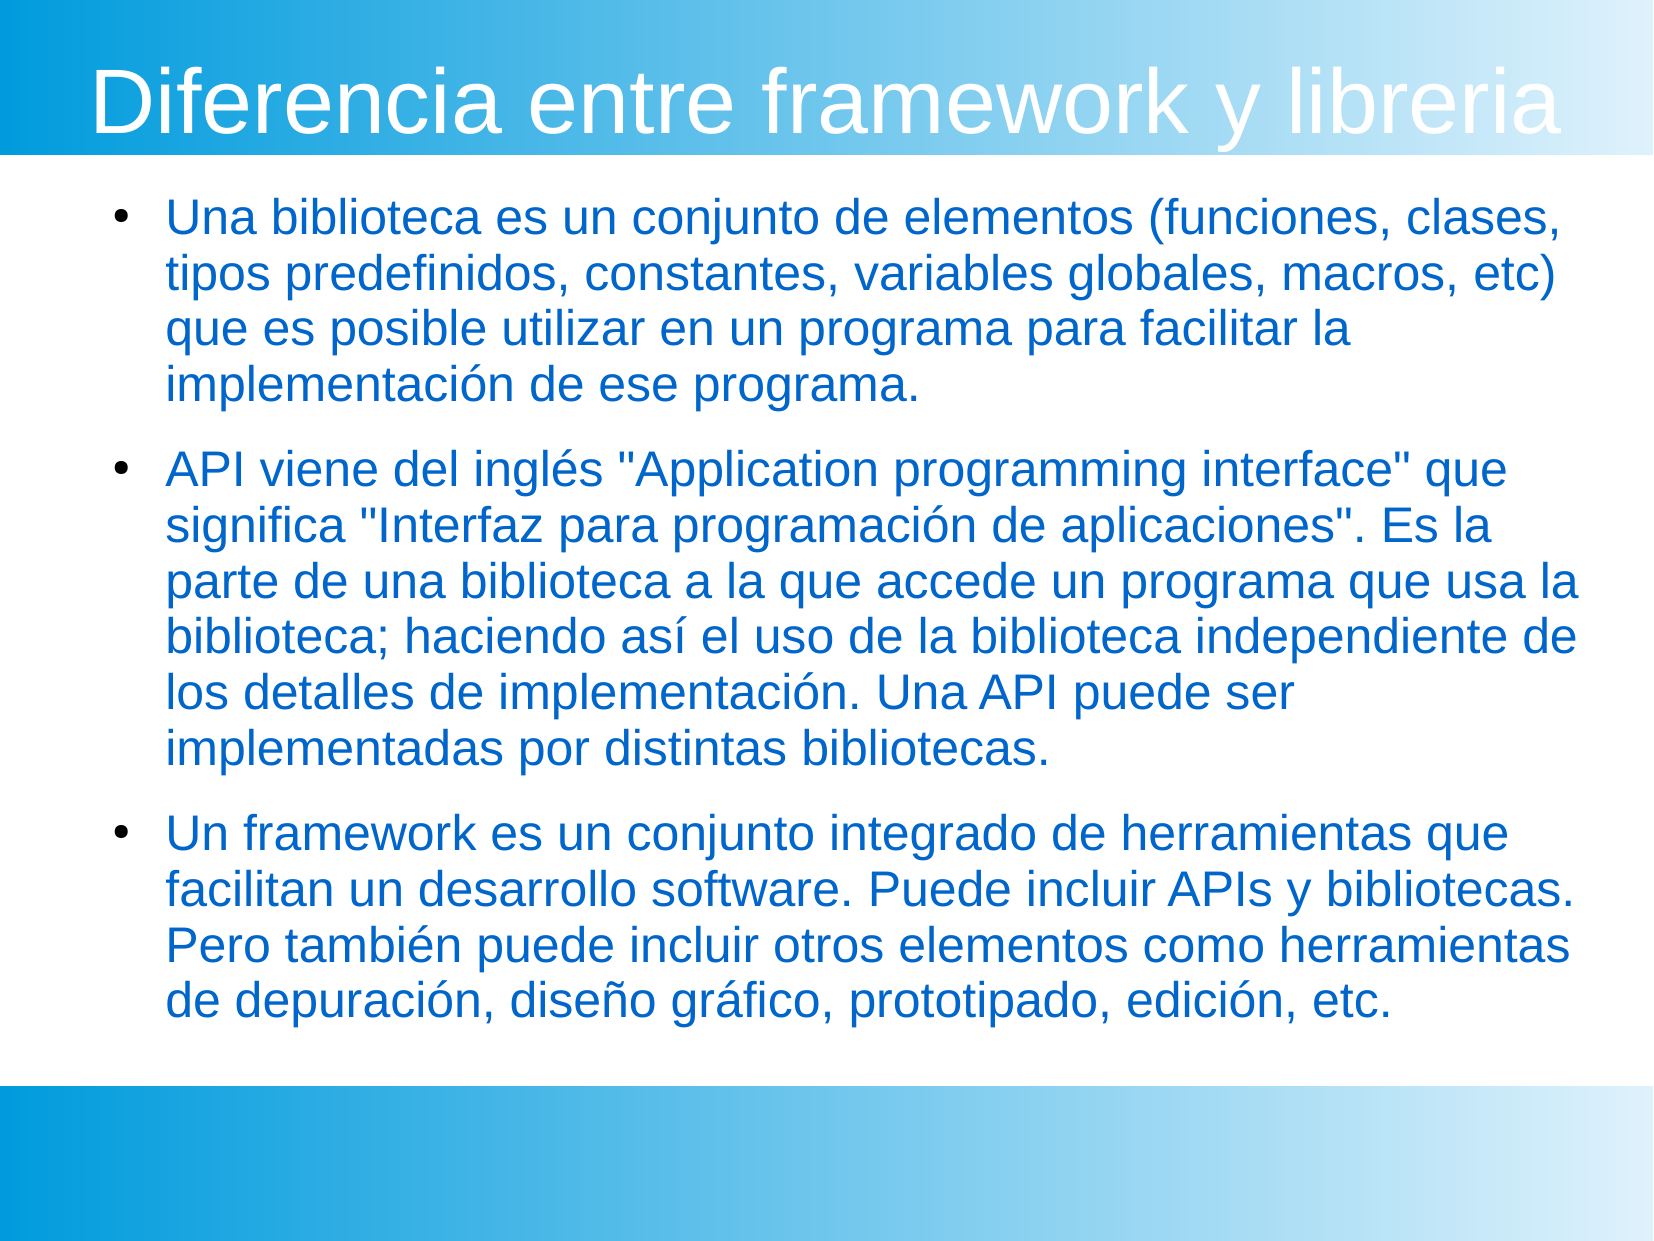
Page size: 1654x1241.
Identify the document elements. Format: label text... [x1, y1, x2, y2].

list Una biblioteca es un conjunto de elementos (funciones, clases, tipos predefinidos, constantes, variables globales, macros, etc) que es posible utilizar en un programa para facilitar la implementación de ese programa. API viene del inglés "Application programming interface" que significa "Interfaz para programación de aplicaciones". Es la parte de una biblioteca a la que accede un programa que usa la biblioteca; haciendo así el uso de la biblioteca independiente de los detalles de implementación. Una API puede ser implementadas por distintas bibliotecas. Un framework es un conjunto integrado de herramientas que facilitan un desarrollo software. Puede incluir APIs y bibliotecas. Pero también puede incluir otros elementos como herramientas de depuración, diseño gráfico, prototipado, edición, etc. [94, 188, 1583, 909]
title Diferencia entre framework y libreria [82, 49, 1571, 155]
